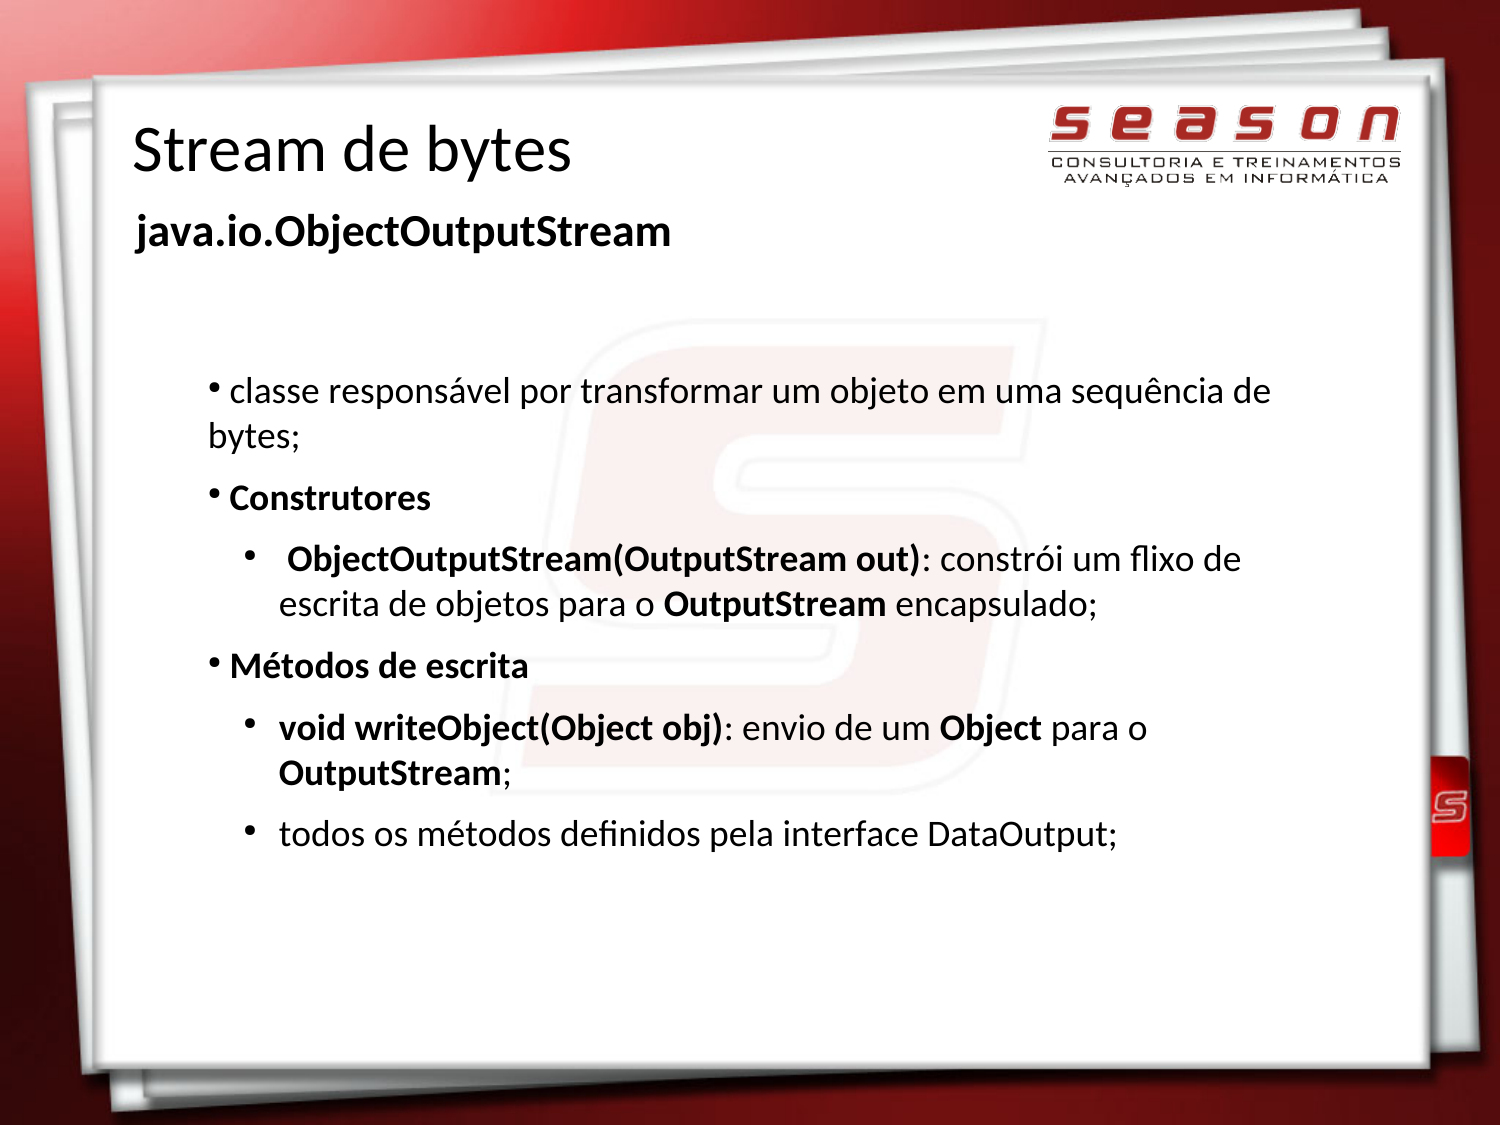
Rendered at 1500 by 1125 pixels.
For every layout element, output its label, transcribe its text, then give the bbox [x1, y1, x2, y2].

picture [0, 0, 1500, 1125]
title Stream de bytes [118, 33, 1394, 257]
text_box classe responsável por transformar um objeto em uma sequência de bytes; Construtores ObjectOutputStream(OutputStream out): constrói um flixo de escrita de objetos para o OutputStream encapsulado; Métodos de escrita void writeObject(Object obj): envio de um Object para o OutputStream; todos os métodos definidos pela interface DataOutput; [207, 343, 1328, 877]
text_box java.io.ObjectOutputStream [119, 200, 1240, 256]
